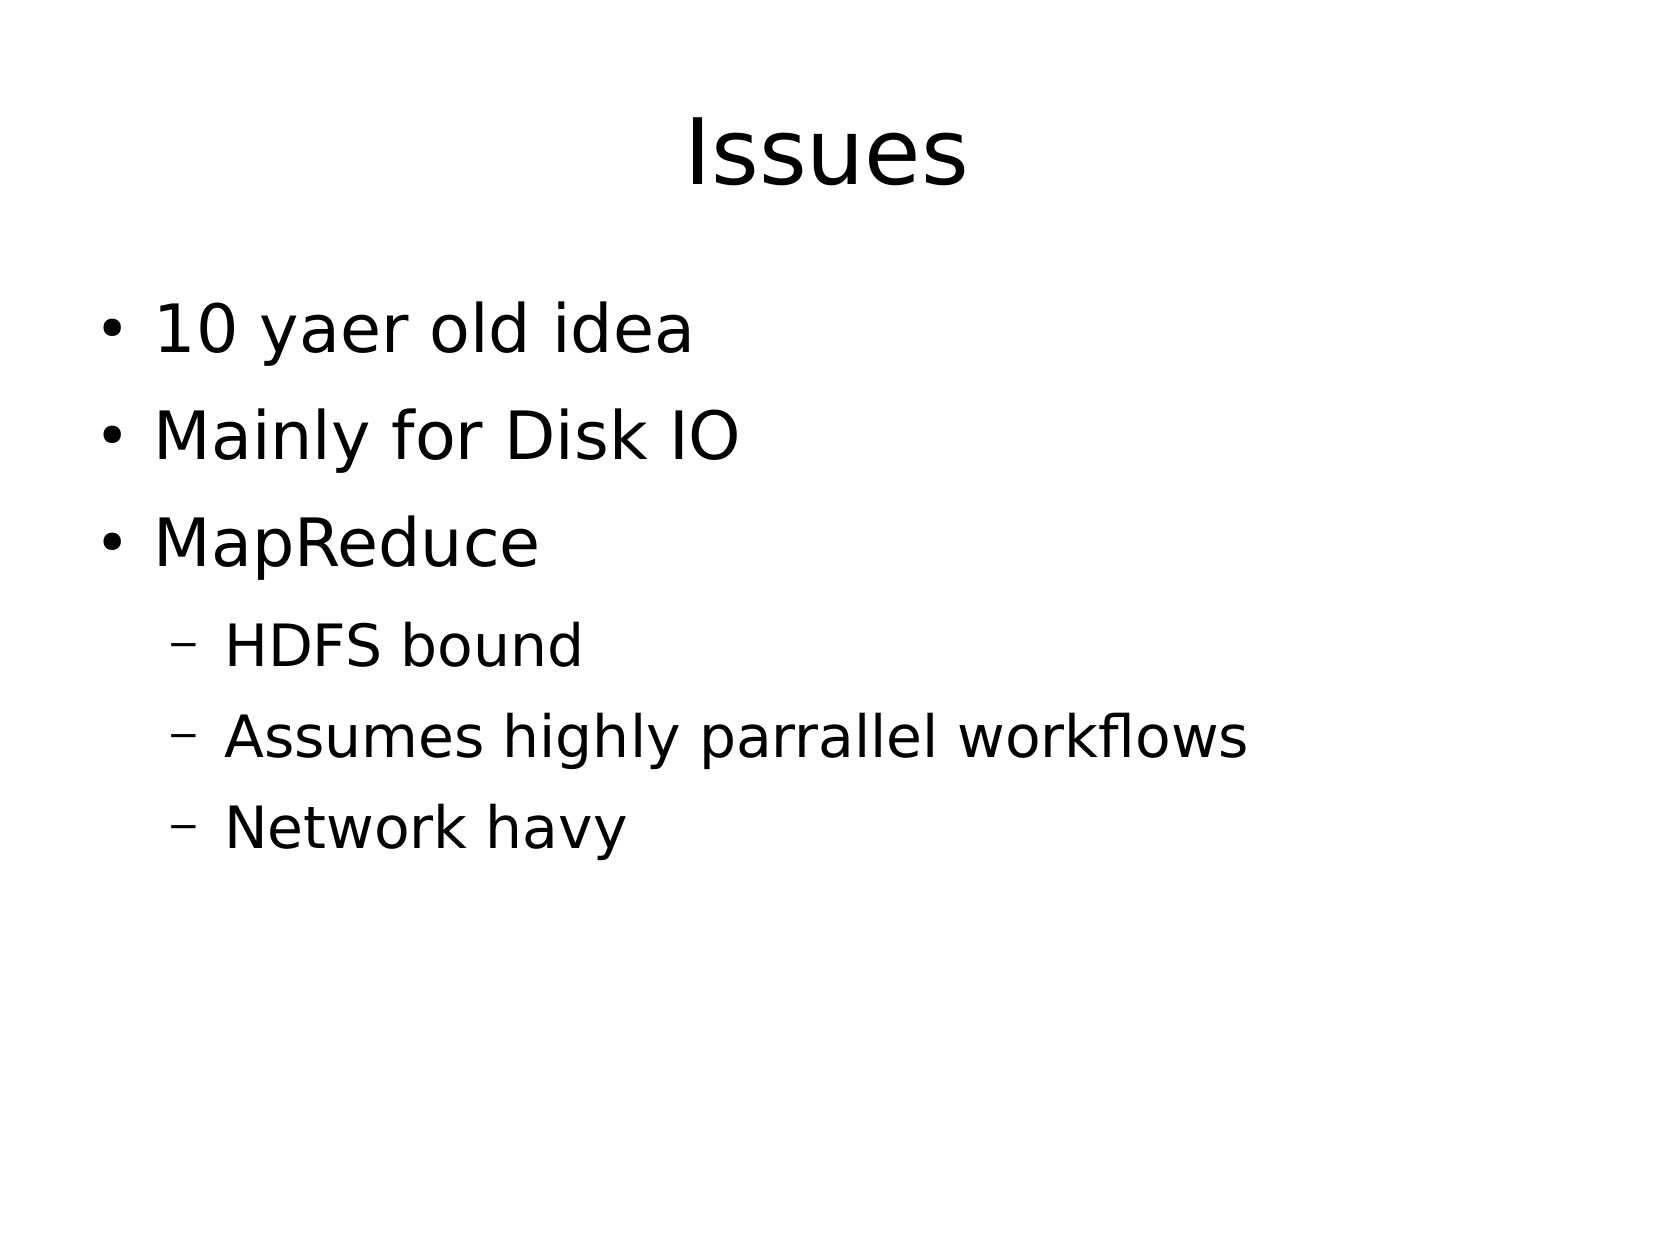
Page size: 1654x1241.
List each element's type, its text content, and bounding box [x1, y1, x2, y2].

title Issues [82, 49, 1571, 257]
list 10 yaer old idea Mainly for Disk IO MapReduce HDFS bound Assumes highly parrallel workflows Network havy [82, 290, 1571, 1010]
